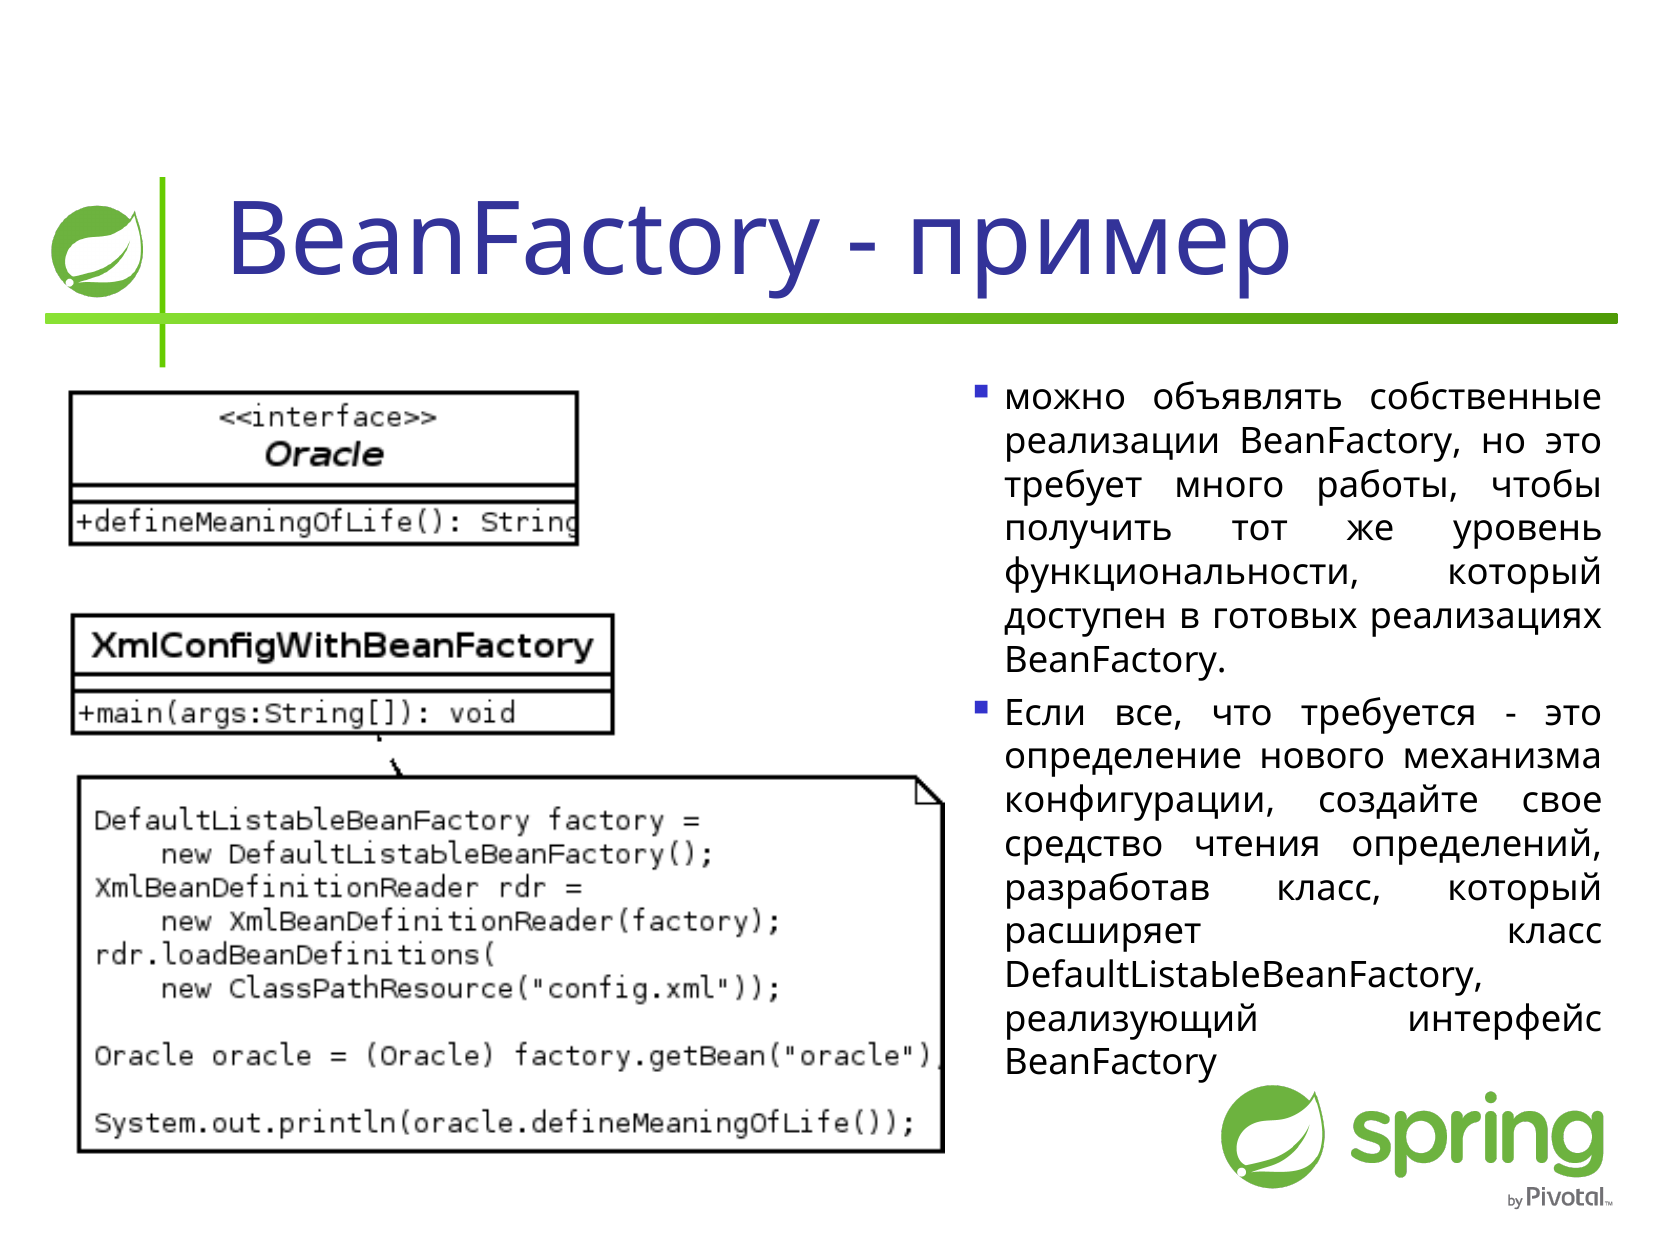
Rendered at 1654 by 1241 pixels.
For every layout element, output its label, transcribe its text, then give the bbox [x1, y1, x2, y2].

picture [67, 389, 945, 1156]
title BeanFactory - пример [208, 38, 1618, 304]
list можно объявлять собственные реализации BeanFactory, но это требует много работы, чтобы получить тот же уро­вень функциональности, который доступен в готовых реализациях BeanFactory. Если все, что требуется - это определение нового механизма конфигурации, со­здайте свое средство чтения определений, разработав класс, который расширяет класс DefaultListaЫeBeanFactory, реализующий интерфейс BeanFactory [956, 364, 1620, 1109]
picture [1216, 1109, 1618, 1212]
